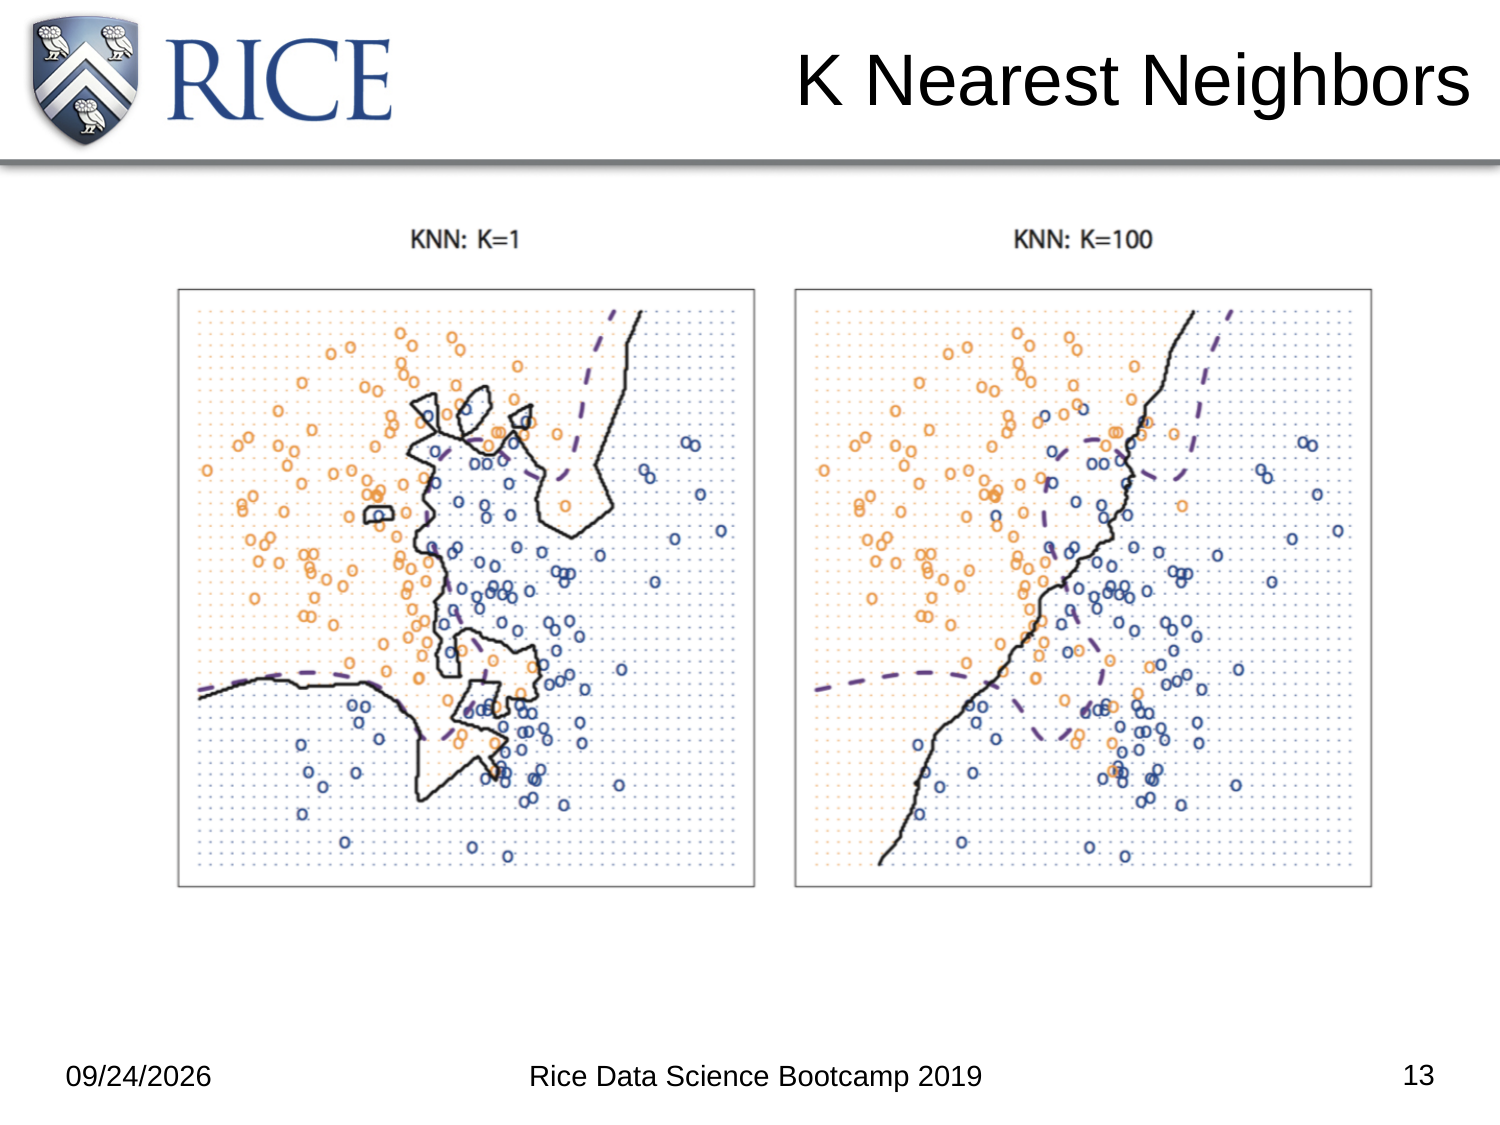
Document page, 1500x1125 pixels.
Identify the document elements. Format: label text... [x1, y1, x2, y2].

picture [0, 0, 1500, 1125]
slide_number <number> [1137, 1048, 1450, 1099]
title K Nearest Neighbors [425, 1, 1488, 152]
slide_number 08/13/2019 [50, 1050, 364, 1100]
footer Rice Data Science Bootcamp 2019 [425, 1050, 1088, 1100]
